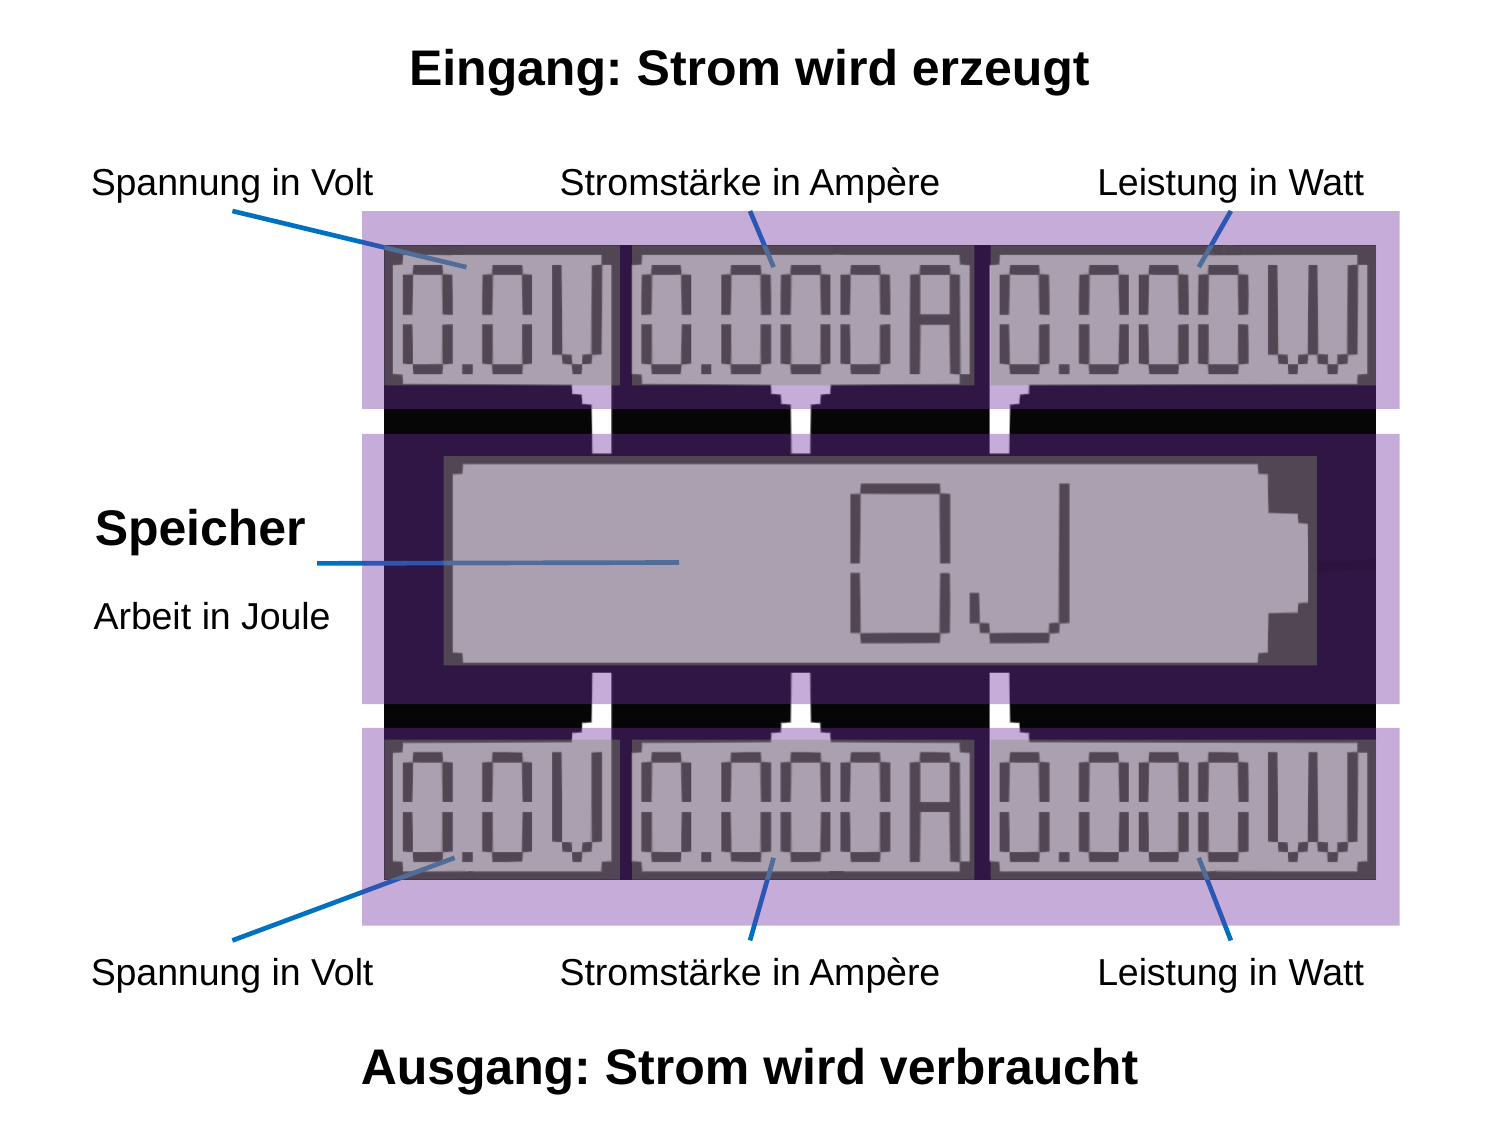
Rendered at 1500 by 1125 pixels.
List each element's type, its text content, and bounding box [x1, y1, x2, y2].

text_box Spannung in Volt [76, 940, 389, 1001]
text_box Leistung in Watt [1082, 940, 1380, 1001]
text_box Ausgang: Strom wird verbraucht [346, 1027, 1154, 1103]
text_box Leistung in Watt [1082, 150, 1380, 211]
text_box Stromstärke in Ampère [544, 940, 956, 1001]
text_box Speicher [80, 487, 321, 563]
text_box Spannung in Volt [76, 150, 389, 211]
text_box Eingang: Strom wird erzeugt [394, 28, 1106, 103]
text_box [362, 727, 1400, 926]
picture [384, 409, 1376, 433]
text_box [362, 211, 1400, 409]
text_box Arbeit in Joule [78, 584, 362, 645]
picture [384, 705, 1376, 727]
text_box [362, 433, 1400, 705]
text_box Stromstärke in Ampère [544, 150, 956, 211]
